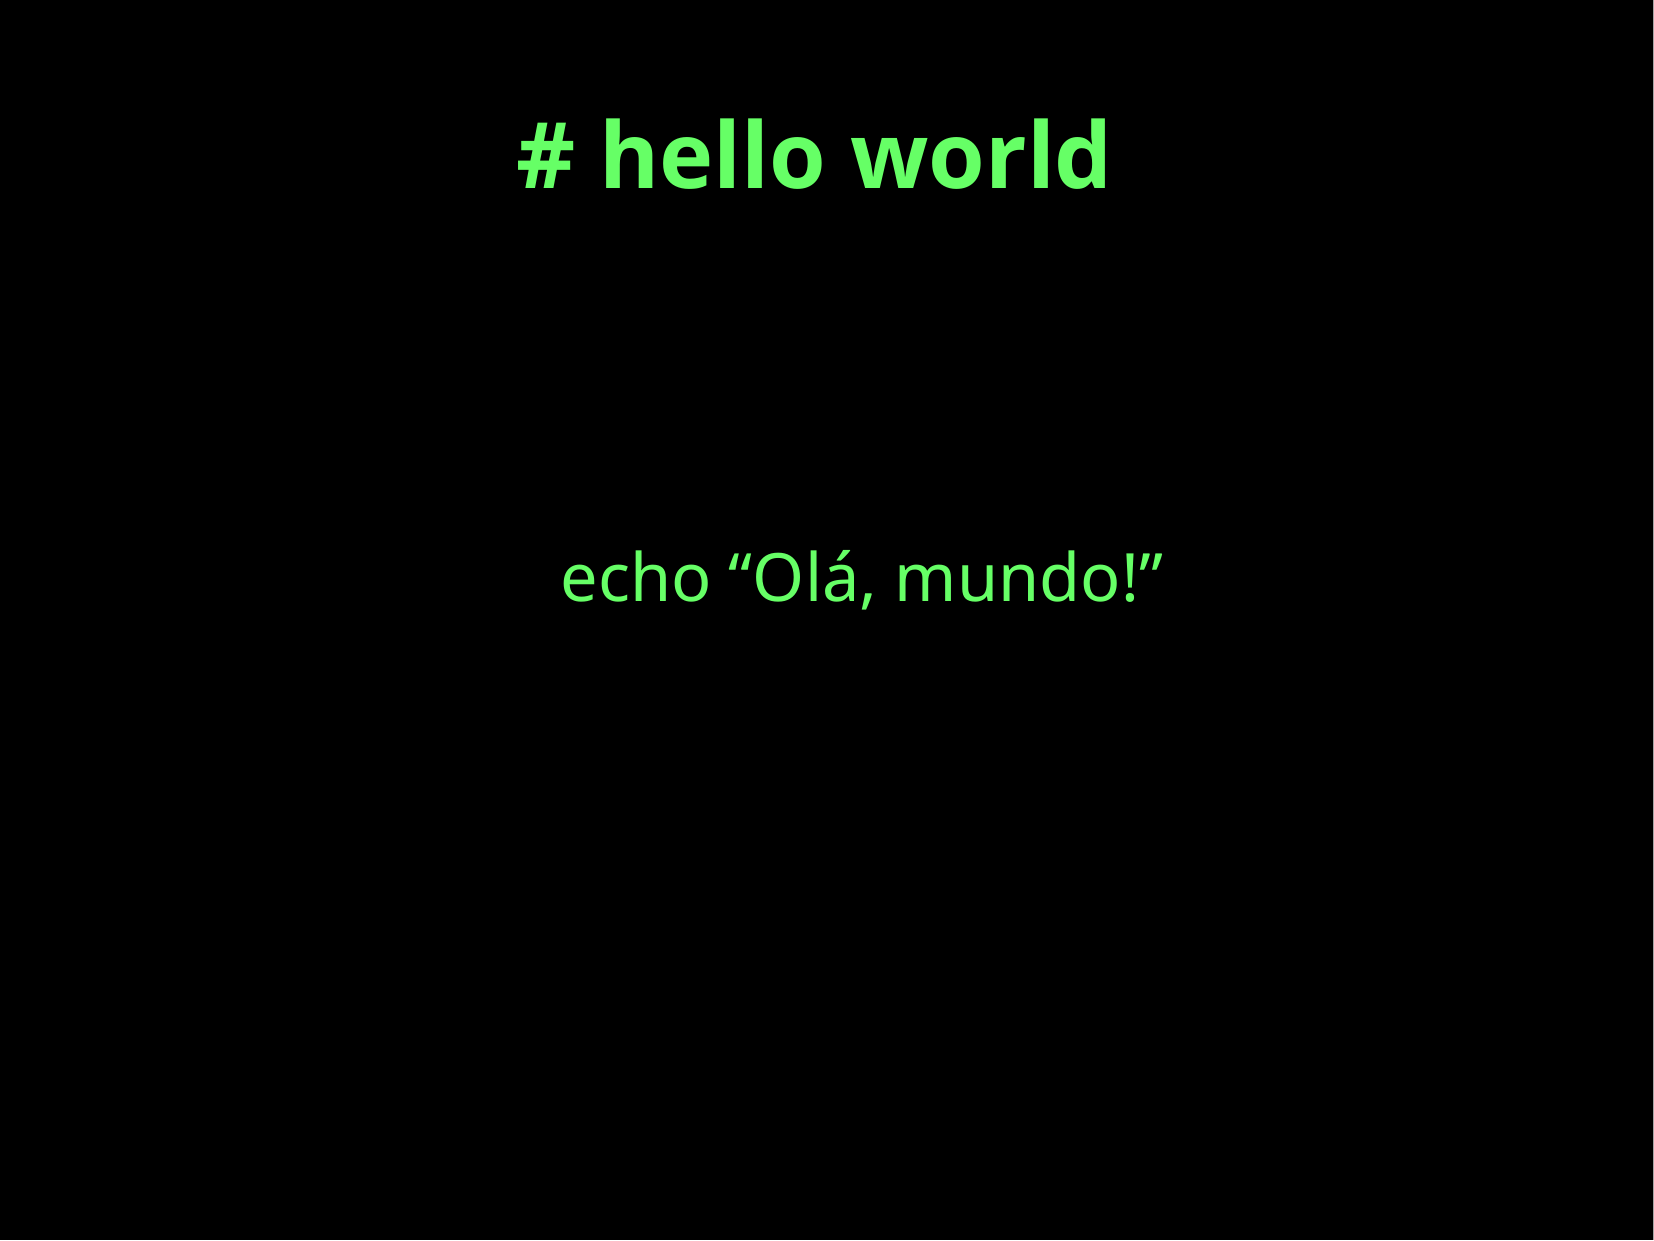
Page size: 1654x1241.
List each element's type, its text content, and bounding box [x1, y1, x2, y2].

title # hello world [82, 49, 1571, 257]
list echo “Olá, mundo!” [82, 290, 1571, 1010]
